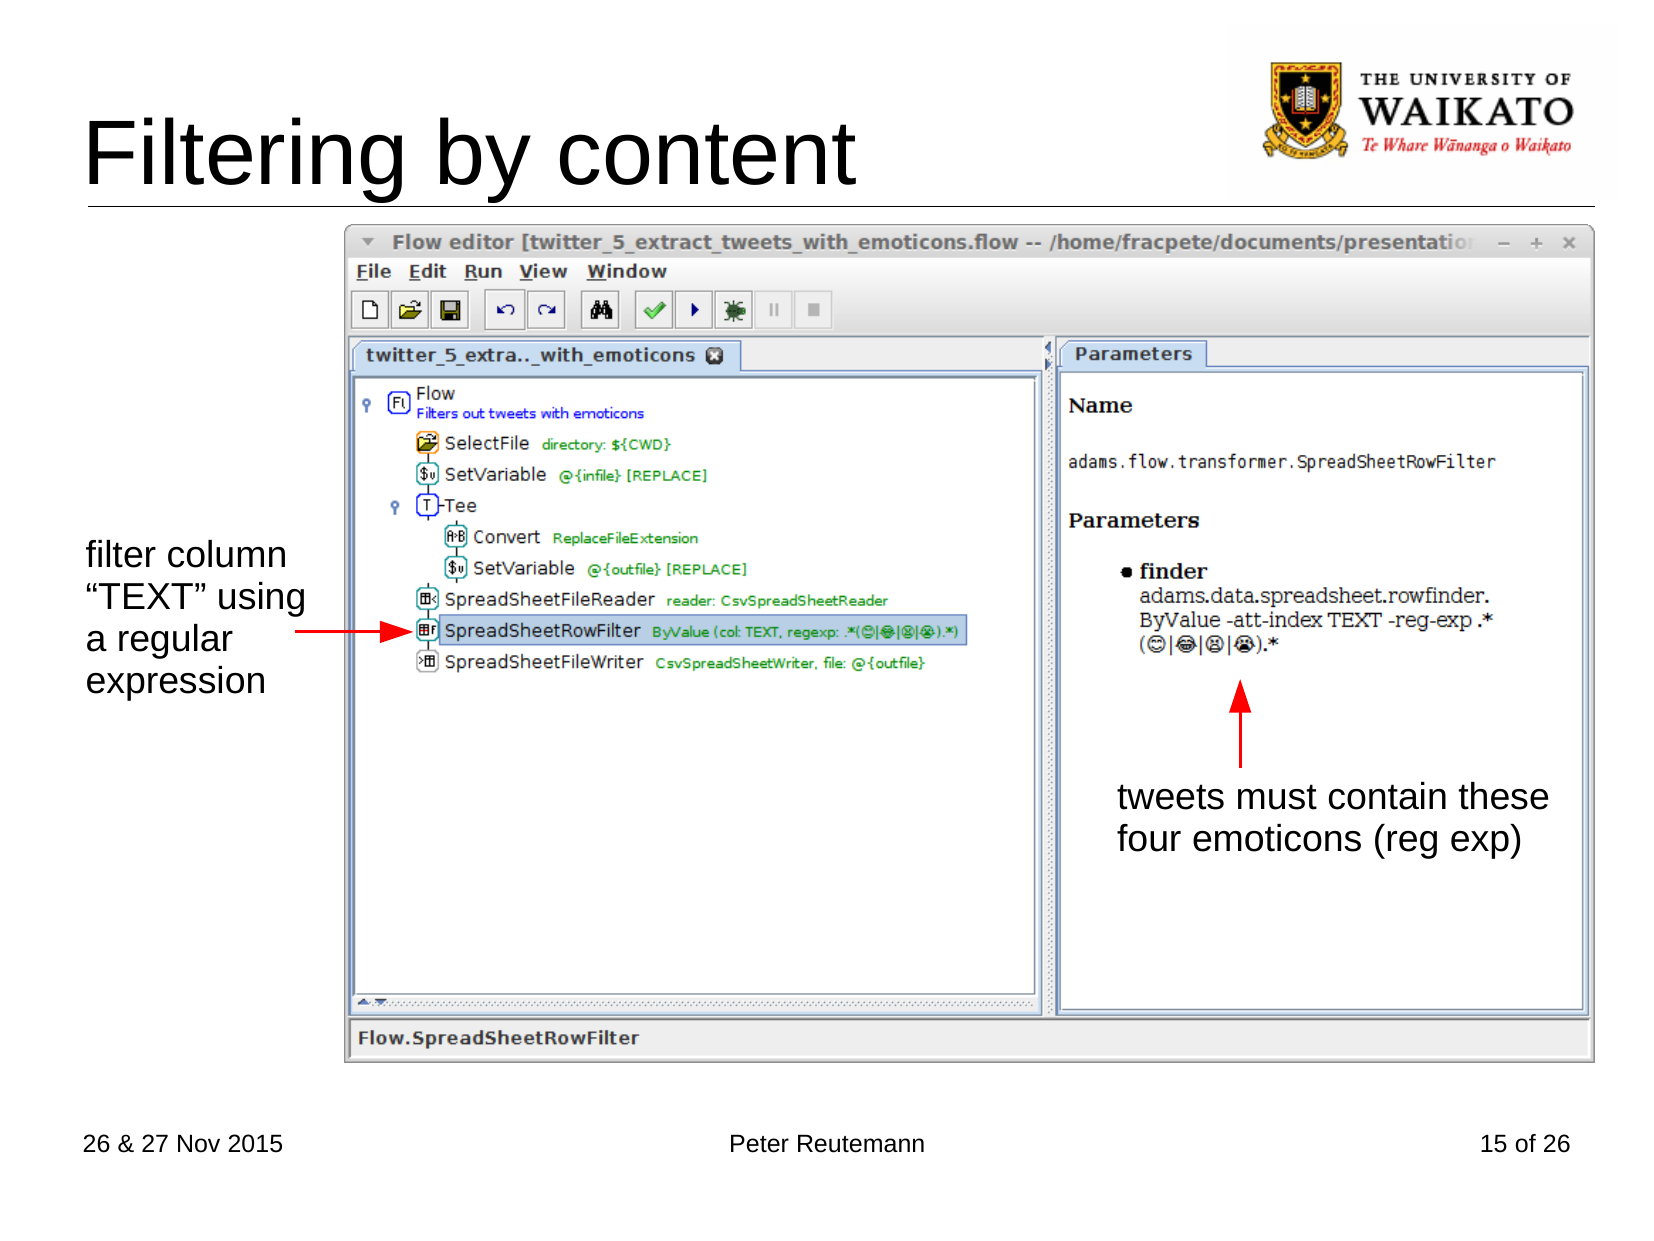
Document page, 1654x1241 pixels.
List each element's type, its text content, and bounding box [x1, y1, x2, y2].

text_box filter column “TEXT” using a regular expression [70, 525, 322, 709]
text_box tweets must contain these four emoticons (reg exp) [1102, 767, 1565, 867]
picture [1228, 24, 1619, 201]
picture [344, 224, 1595, 1063]
title Filtering by content [82, 49, 1571, 257]
